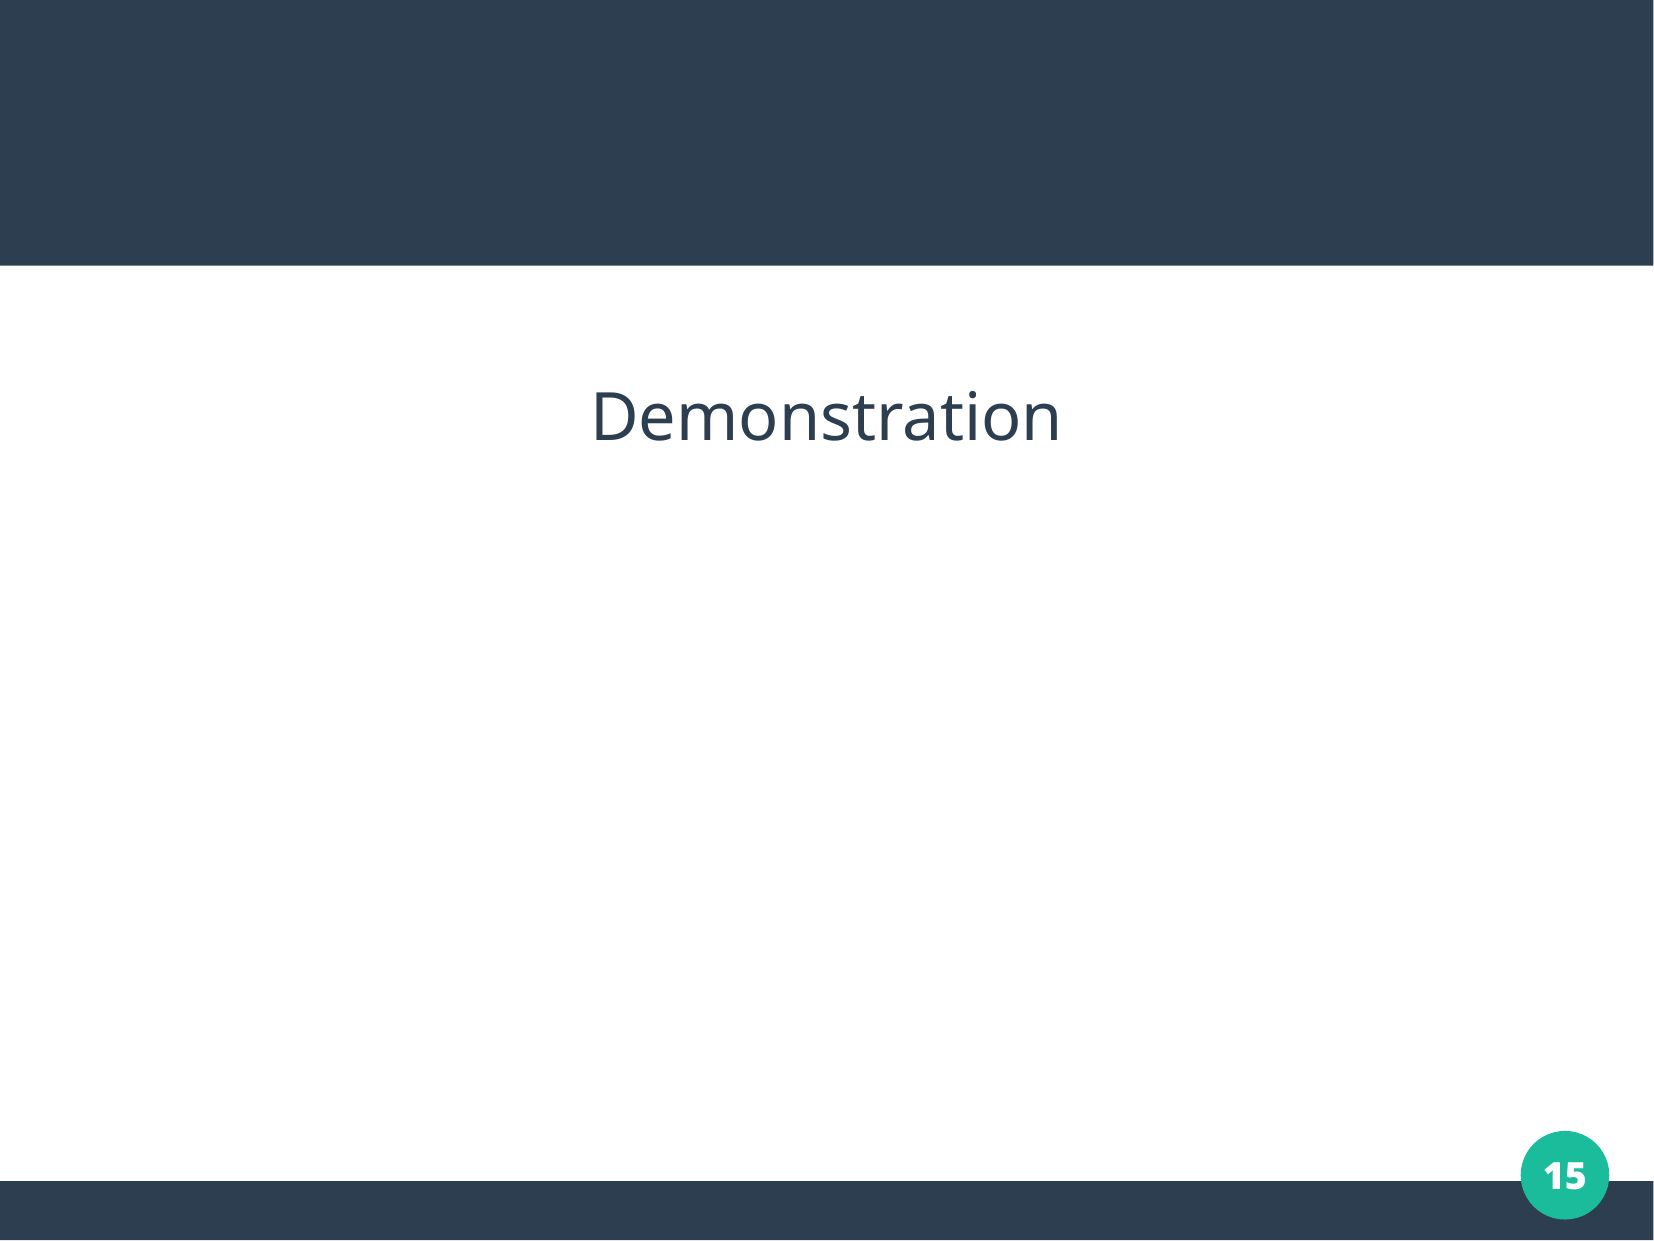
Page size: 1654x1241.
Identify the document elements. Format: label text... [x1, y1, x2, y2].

subtitle Demonstration [59, 49, 1595, 779]
